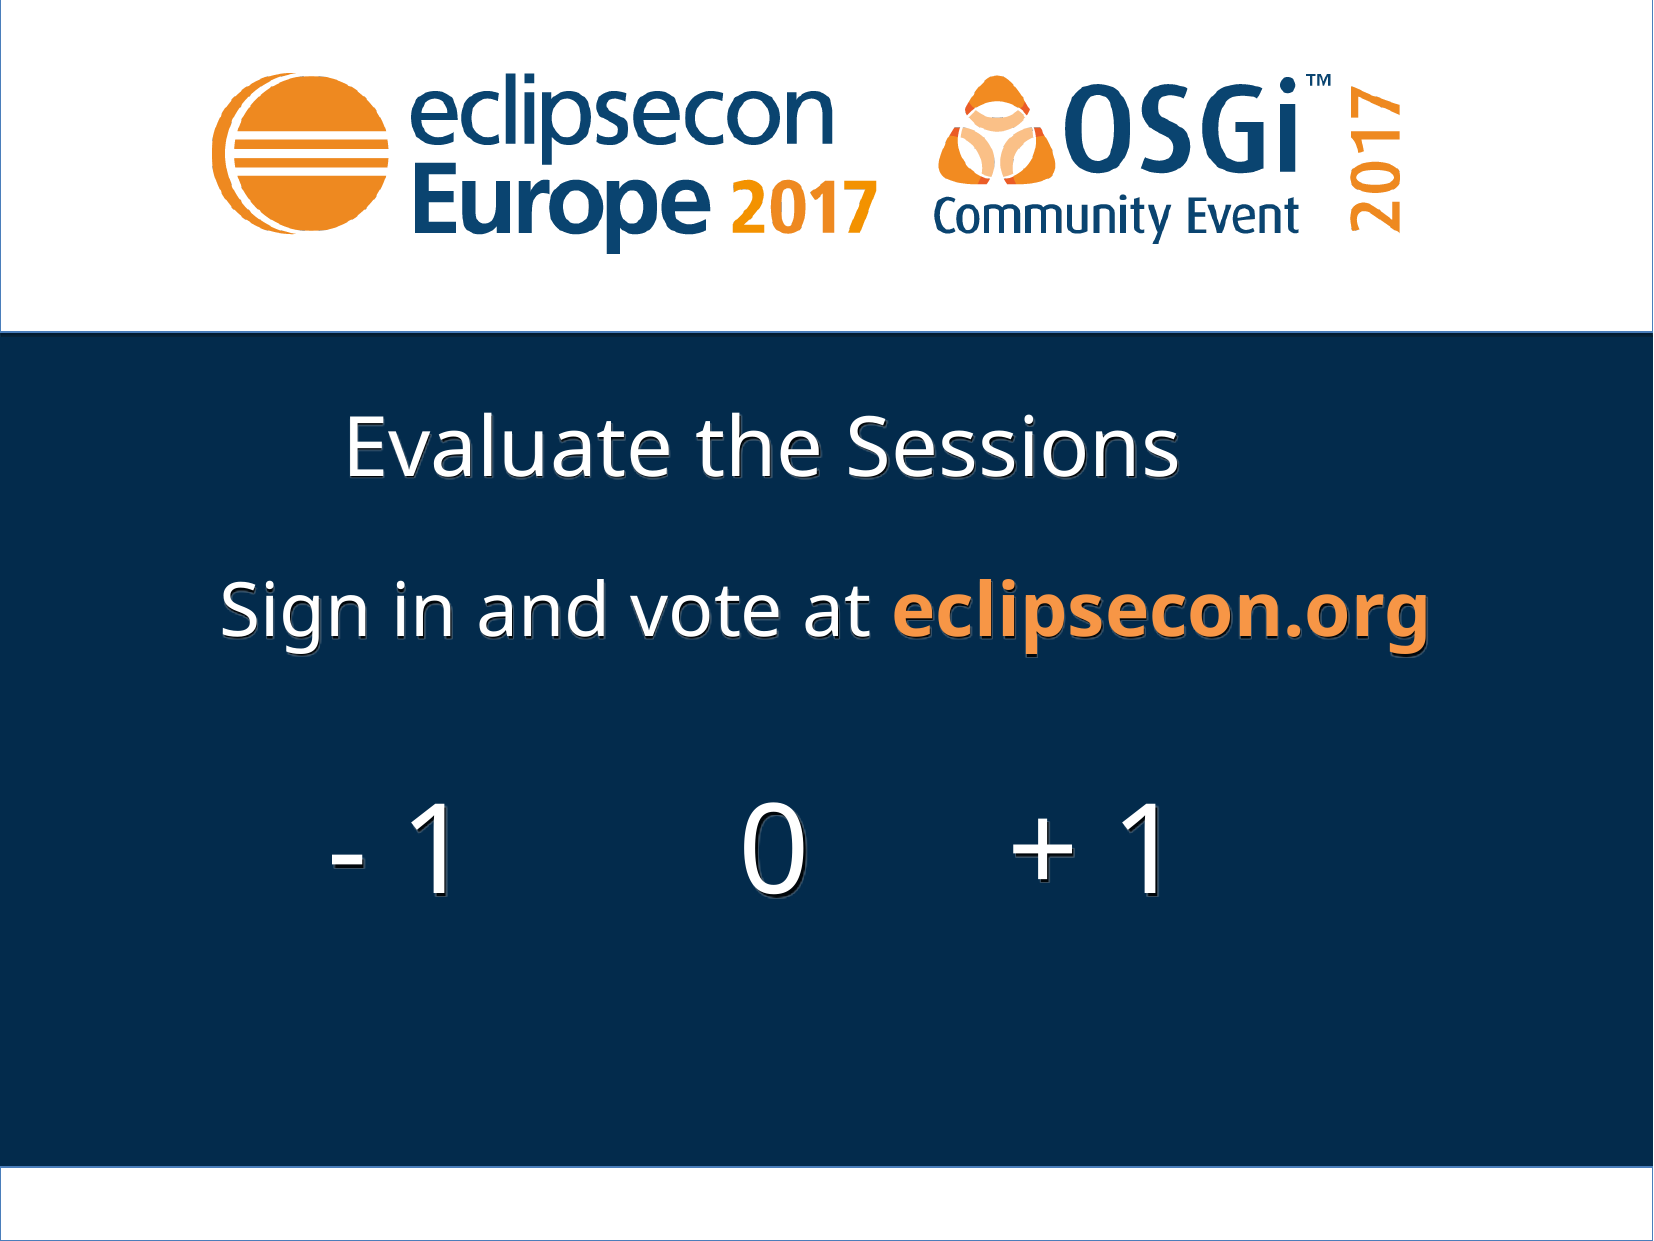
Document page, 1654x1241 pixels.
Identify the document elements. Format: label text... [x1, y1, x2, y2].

text_box 0 [723, 761, 866, 1029]
picture [164, 56, 1448, 271]
text_box [0, 1167, 1653, 1241]
text_box - 1 [312, 761, 598, 1029]
text_box + 1 [992, 761, 1355, 1029]
text_box Evaluate the Sessions [239, 385, 1285, 514]
text_box [0, 0, 1653, 332]
text_box Sign in and vote at eclipsecon.org [73, 553, 1579, 762]
